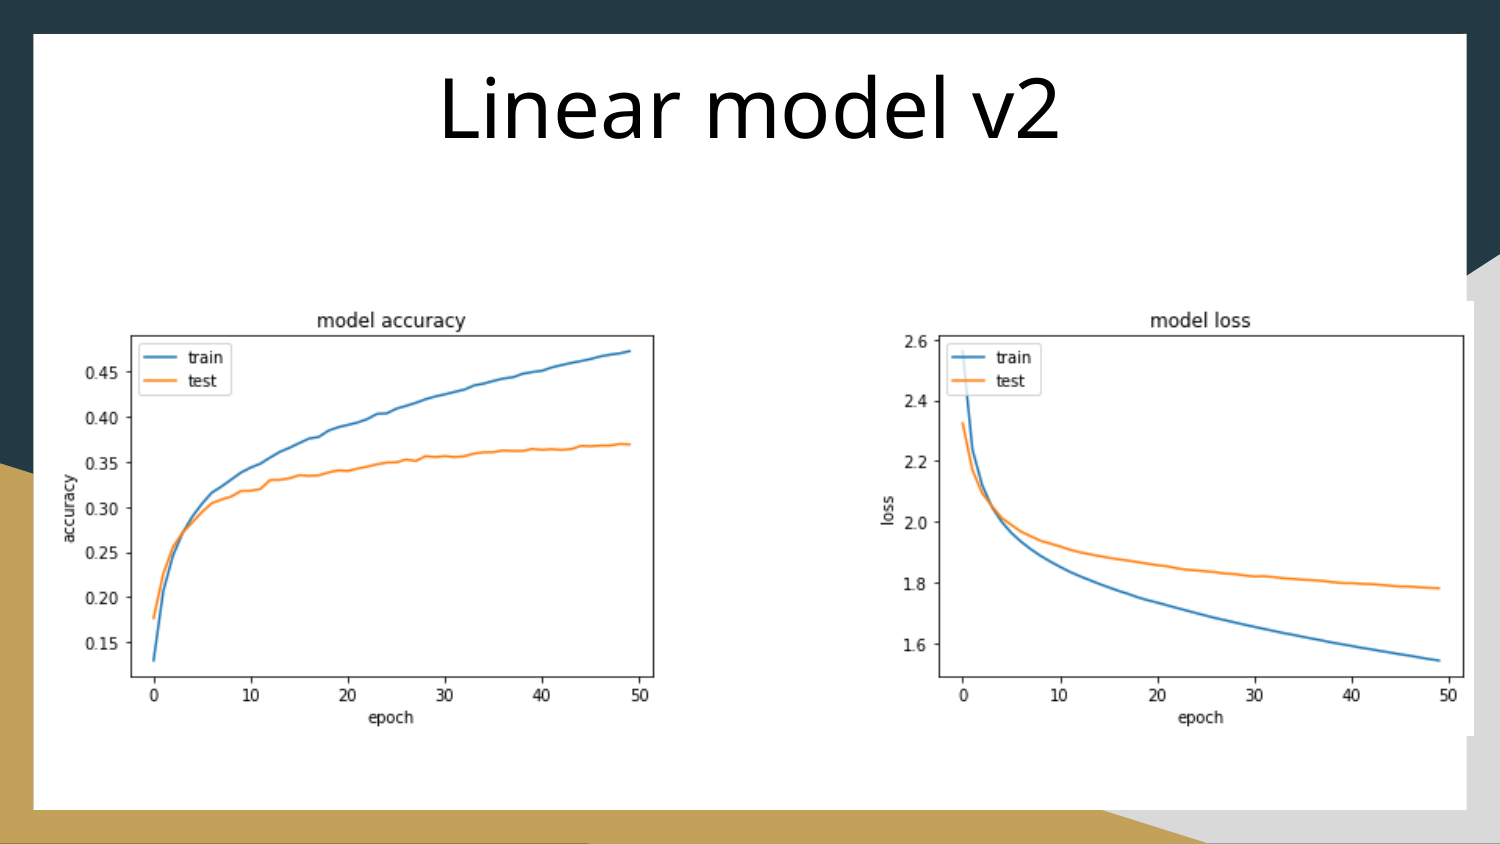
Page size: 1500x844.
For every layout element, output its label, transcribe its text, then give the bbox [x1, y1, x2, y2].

picture [51, 301, 664, 736]
title Linear model v2 [51, 40, 1449, 172]
picture [870, 301, 1474, 736]
